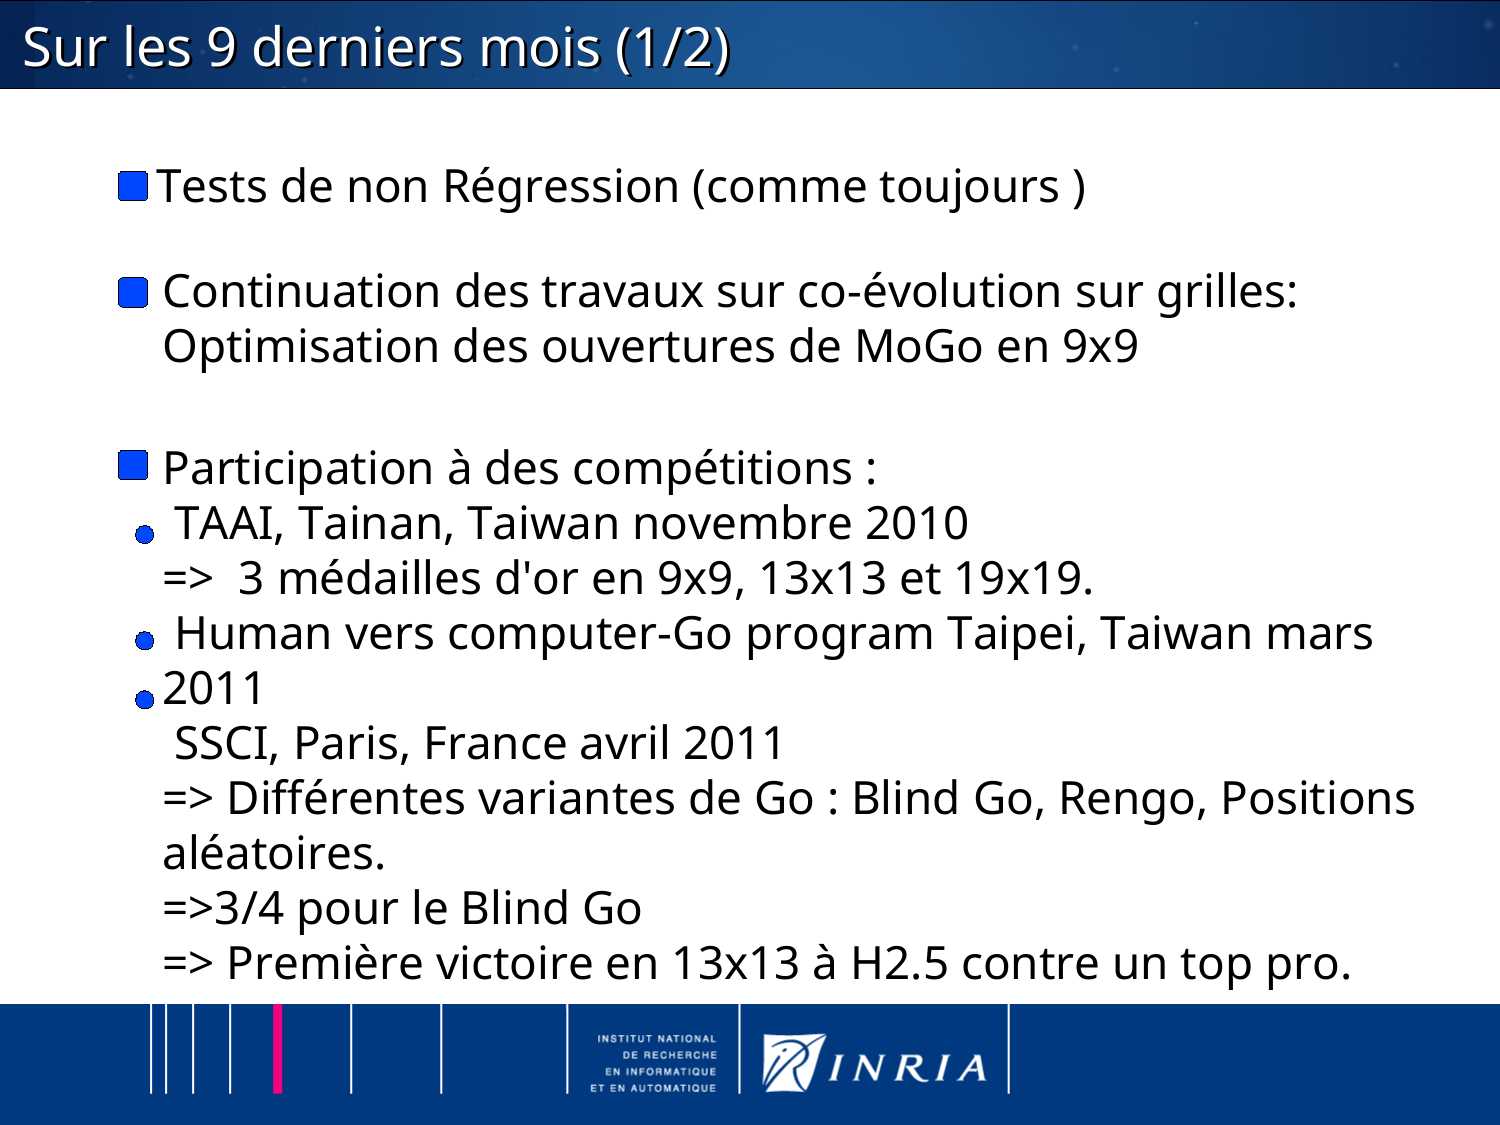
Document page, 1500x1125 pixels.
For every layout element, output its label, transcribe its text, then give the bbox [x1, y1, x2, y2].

text_box Continuation des travaux sur co-évolution sur grilles: Optimisation des ouvertures de MoGo en 9x9 [147, 253, 1418, 379]
text_box [118, 450, 148, 480]
text_box Tests de non Régression (comme toujours ) [141, 149, 1359, 220]
text_box Sur les 9 derniers mois (1/2) [0, 0, 1500, 89]
text_box [118, 277, 148, 308]
text_box Participation à des compétitions : TAAI, Tainan, Taiwan novembre 2010 => 3 médailles d'or en 9x9, 13x13 et 19x19. Human vers computer-Go program Taipei, Taiwan mars 2011 SSCI, Paris, France avril 2011 => Différentes variantes de Go : Blind Go, Rengo, Positions aléatoires. =>3/4 pour le Blind Go => Première victoire en 13x13 à H2.5 contre un top pro. [147, 431, 1477, 1051]
text_box [135, 631, 154, 650]
text_box [135, 690, 154, 709]
picture [0, 1004, 1500, 1125]
text_box [118, 171, 148, 201]
text_box [135, 525, 154, 544]
